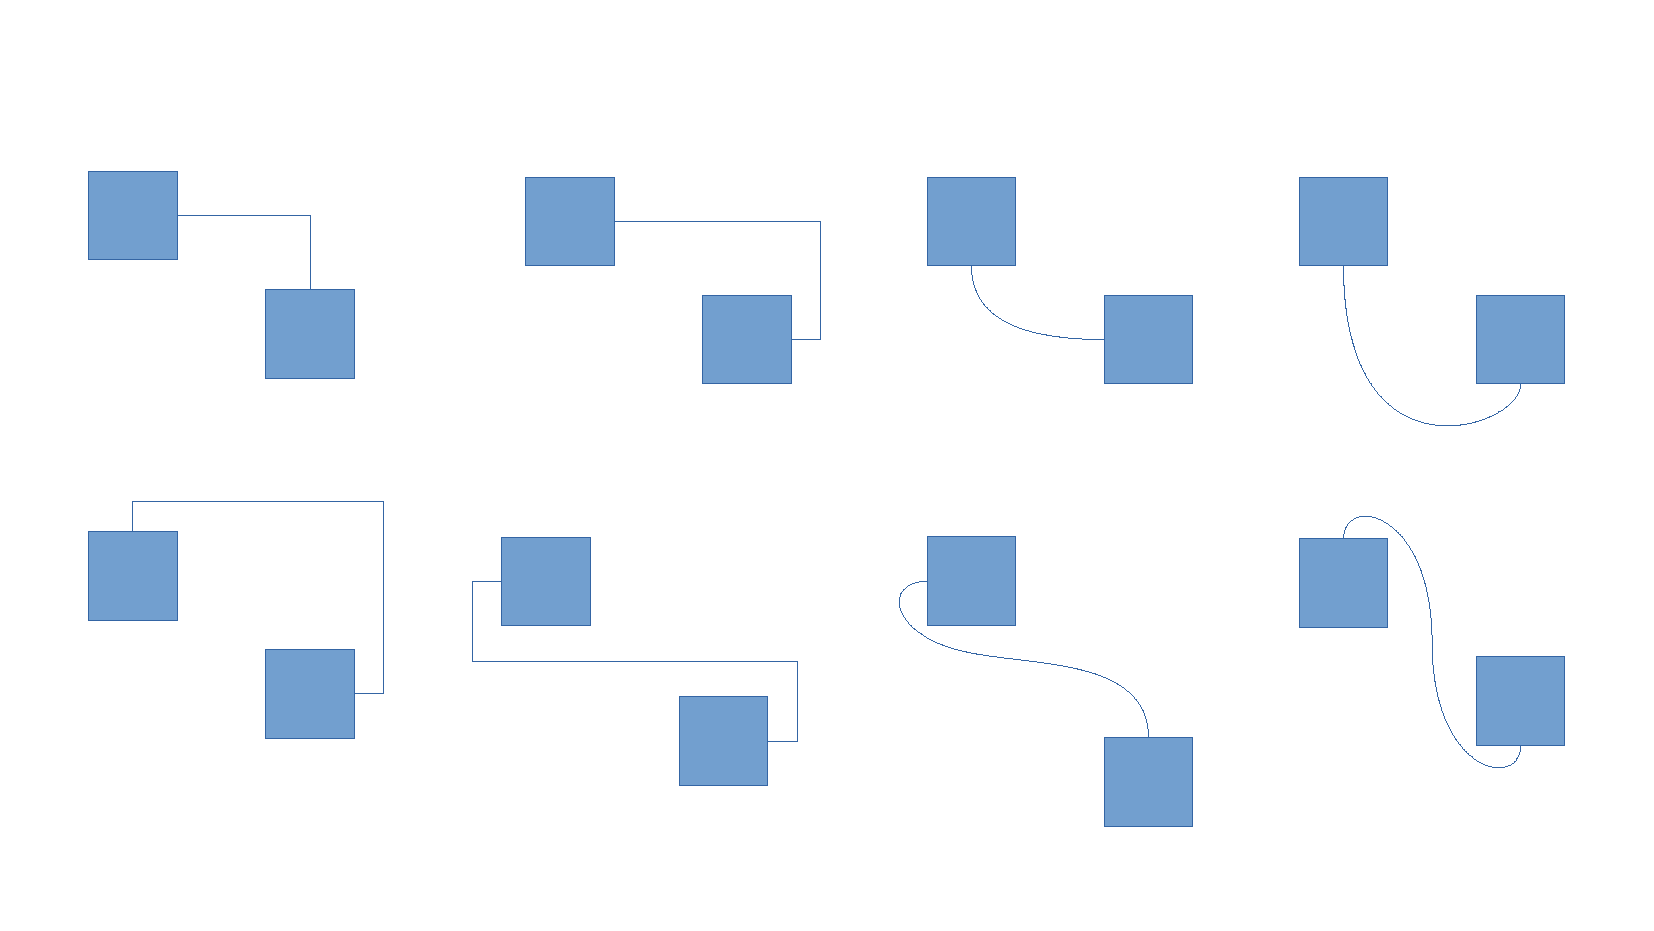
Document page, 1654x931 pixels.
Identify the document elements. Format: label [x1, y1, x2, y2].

text_box [525, 177, 615, 266]
text_box [1299, 538, 1388, 628]
text_box [679, 696, 768, 786]
text_box [1299, 177, 1388, 266]
text_box [265, 649, 355, 739]
text_box [1104, 295, 1193, 384]
text_box [501, 537, 591, 626]
text_box [1104, 737, 1193, 827]
text_box [927, 177, 1016, 266]
text_box [702, 295, 792, 384]
text_box [88, 531, 178, 621]
text_box [1476, 656, 1565, 746]
text_box [927, 536, 1016, 626]
text_box [88, 171, 178, 260]
text_box [265, 289, 355, 379]
text_box [1476, 295, 1565, 384]
